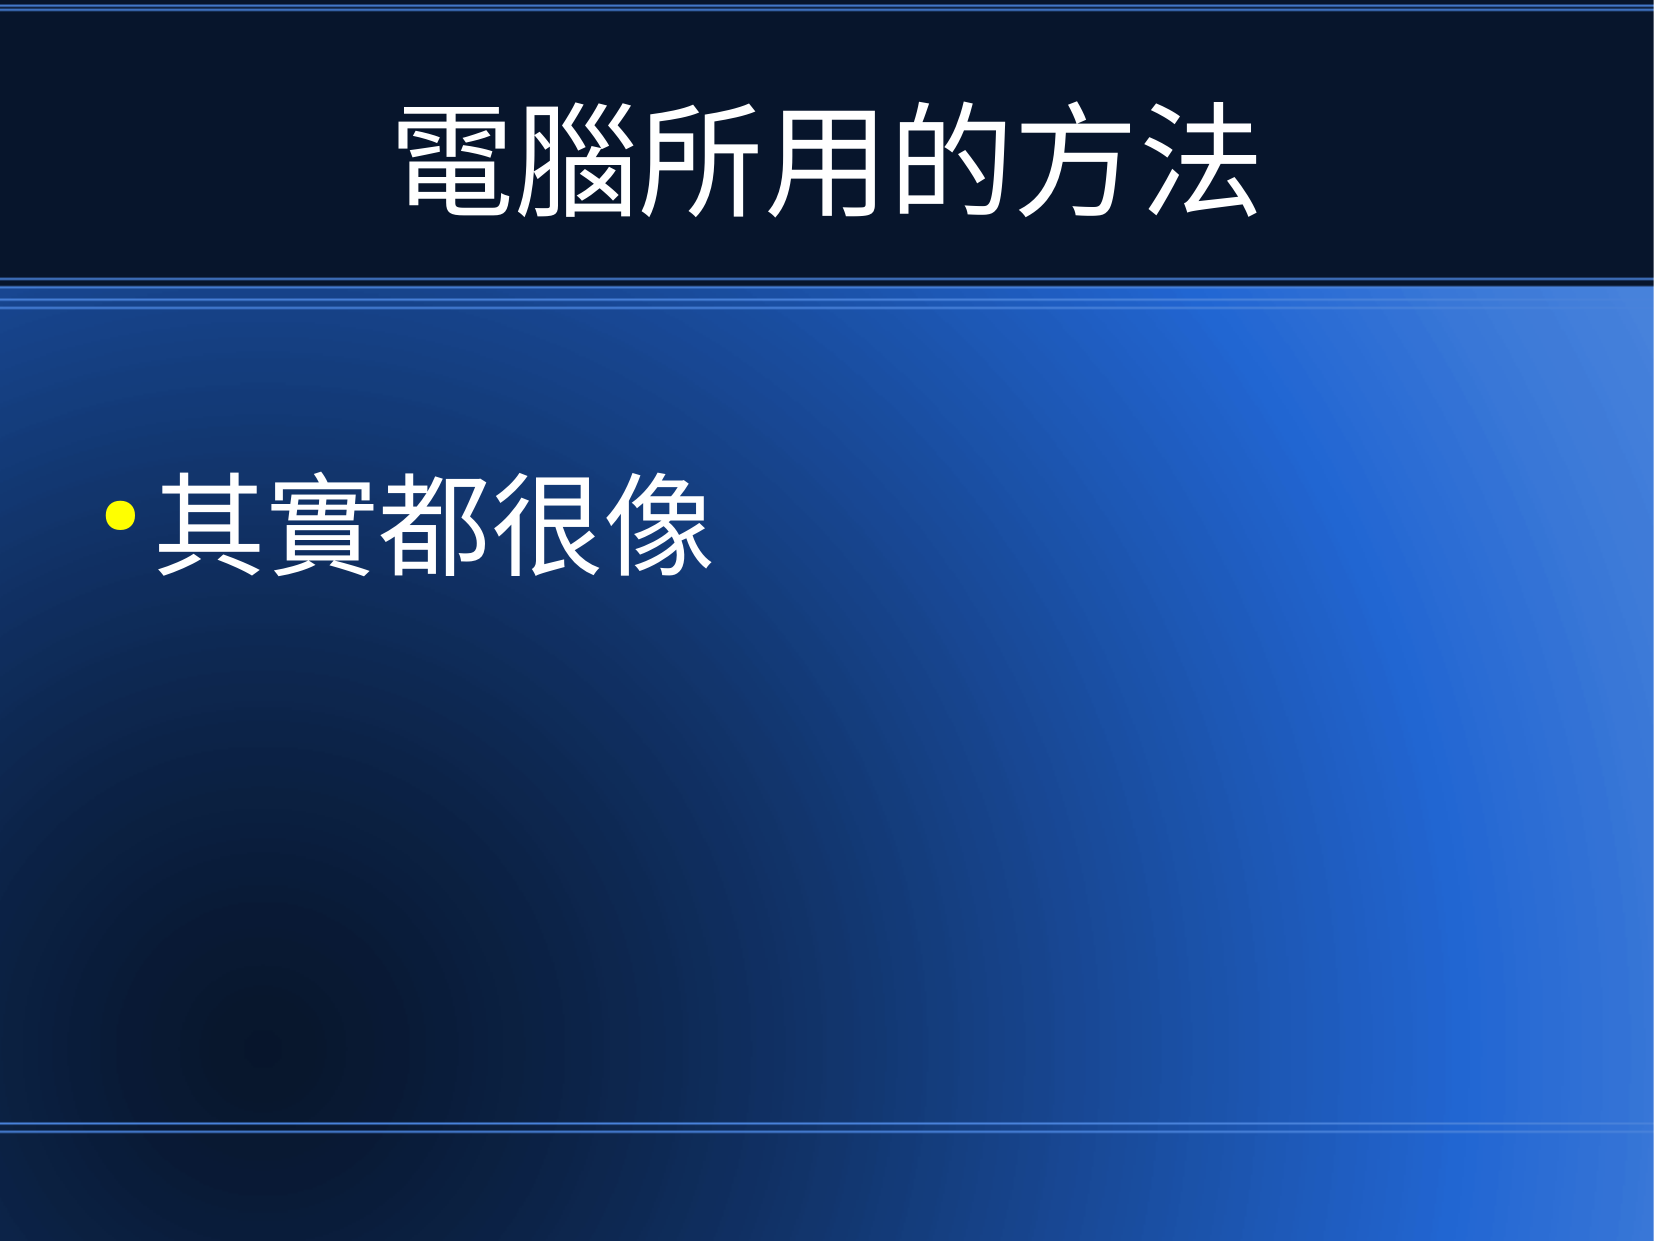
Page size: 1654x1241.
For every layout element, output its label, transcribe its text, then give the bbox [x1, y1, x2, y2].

list 其實都很像 [82, 355, 1571, 1241]
title 電腦所用的方法 [82, 49, 1571, 257]
picture [0, 0, 1654, 1241]
